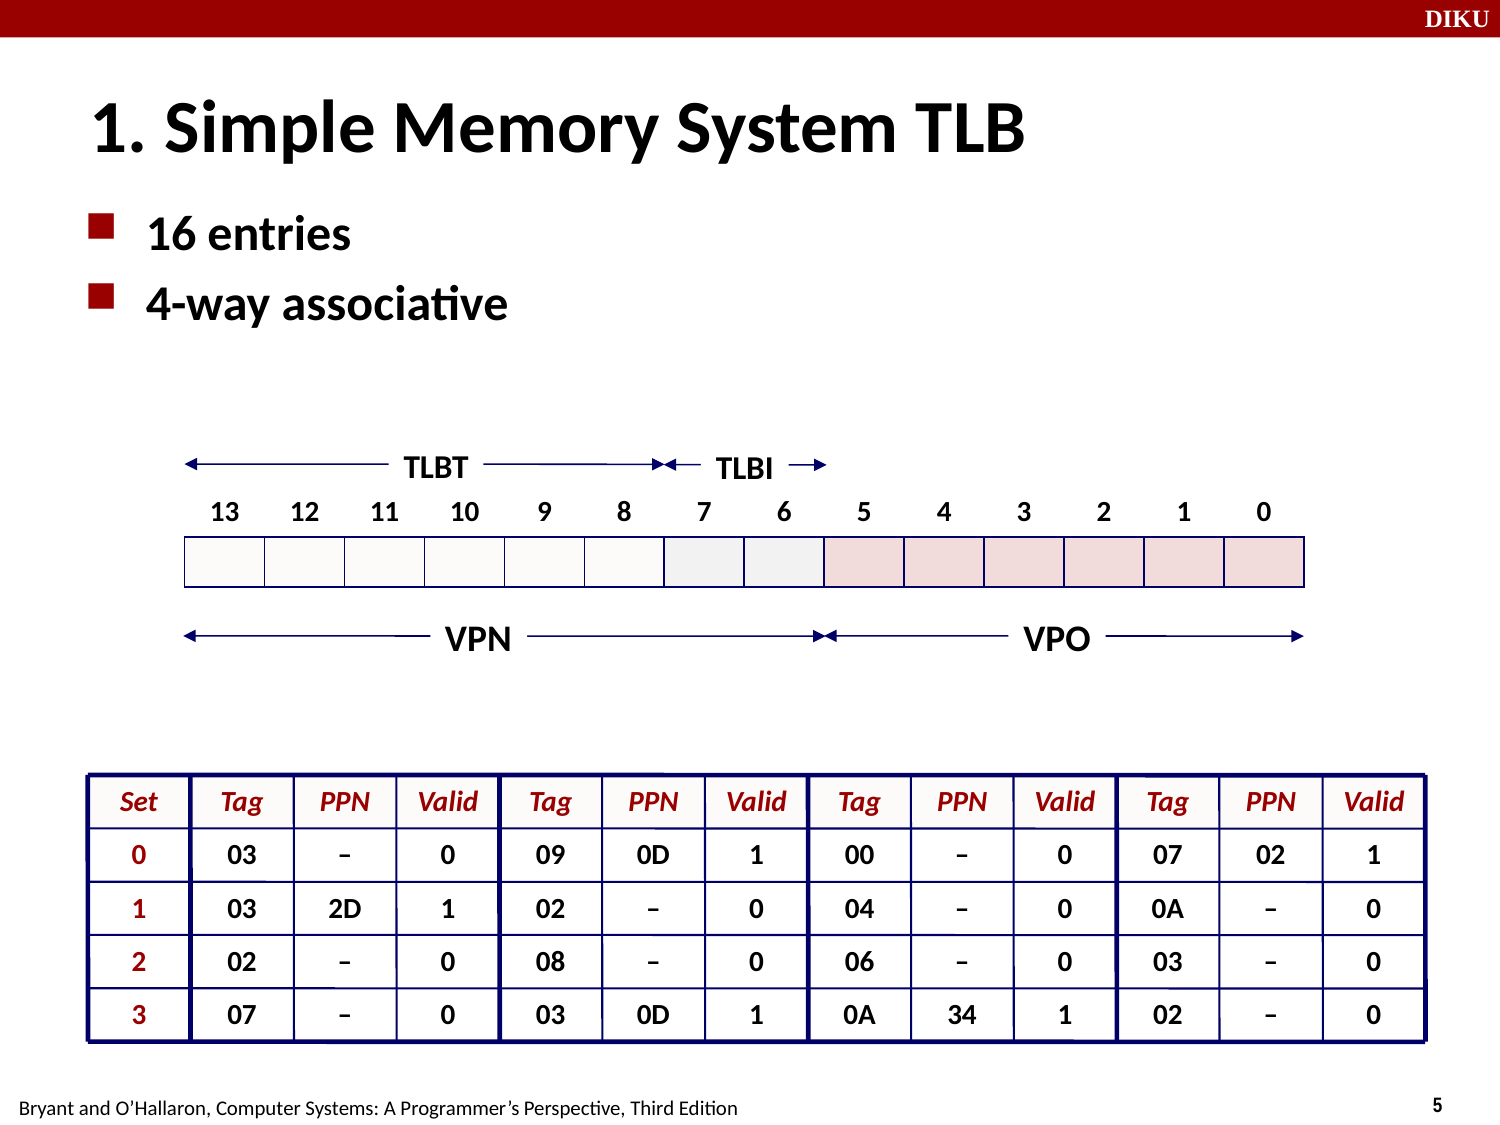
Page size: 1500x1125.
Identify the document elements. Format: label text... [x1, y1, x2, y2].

text_box 0 [398, 830, 497, 880]
text_box 03 [193, 830, 292, 880]
text_box Valid [398, 778, 497, 827]
text_box TLBI [700, 444, 789, 499]
text_box 8 [584, 487, 664, 538]
text_box 2D [295, 883, 395, 933]
text_box 2 [1064, 487, 1144, 538]
text_box 5 [824, 487, 904, 538]
text_box VPO [1008, 612, 1106, 672]
text_box 0A [1120, 883, 1218, 934]
text_box 03 [1120, 937, 1218, 987]
text_box 0A [811, 990, 910, 1039]
text_box 0 [91, 830, 188, 880]
text_box 3 [984, 487, 1064, 538]
text_box – [1221, 937, 1321, 987]
text_box – [913, 937, 1012, 987]
text_box PPN [1221, 778, 1321, 827]
text_box 9 [504, 487, 584, 538]
text_box PPN [912, 778, 1012, 827]
text_box 0 [1015, 937, 1114, 987]
text_box 12 [264, 487, 344, 538]
text_box 1 [1324, 830, 1422, 880]
text_box 0 [1015, 830, 1114, 880]
text_box 02 [502, 883, 601, 933]
text_box 06 [811, 937, 910, 987]
text_box 04 [811, 883, 910, 933]
text_box – [295, 936, 395, 987]
text_box – [1221, 990, 1321, 1039]
text_box Valid [1324, 778, 1422, 827]
text_box 0 [1015, 883, 1114, 934]
text_box 0 [707, 937, 805, 987]
text_box PPN [604, 778, 703, 827]
text_box 07 [1120, 830, 1218, 880]
text_box 00 [811, 830, 909, 880]
text_box 0 [398, 936, 497, 987]
text_box Tag [193, 778, 292, 827]
text_box 03 [193, 883, 292, 933]
text_box – [913, 830, 1012, 880]
text_box 0D [604, 830, 704, 880]
text_box 02 [1221, 830, 1321, 880]
text_box – [1221, 883, 1321, 934]
text_box 6 [744, 487, 824, 538]
text_box 0 [707, 883, 805, 933]
text_box 0 [1324, 990, 1423, 1039]
text_box 09 [502, 830, 601, 880]
text_box 0 [1324, 937, 1423, 987]
text_box – [295, 830, 395, 880]
text_box – [604, 936, 704, 987]
text_box 07 [193, 990, 292, 1039]
text_box 2 [91, 936, 188, 987]
text_box 0 [1223, 487, 1304, 538]
text_box 03 [503, 990, 601, 1039]
text_box 10 [424, 487, 504, 538]
text_box Tag [502, 778, 601, 827]
text_box 1 [91, 883, 188, 933]
text_box 1 [707, 830, 805, 880]
text_box Set [91, 778, 188, 827]
text_box 4 [904, 487, 984, 538]
text_box Valid [1015, 778, 1114, 827]
text_box TLBT [388, 443, 484, 499]
text_box 1 [707, 990, 805, 1039]
text_box 1. Simple Memory System TLB [75, 75, 1174, 169]
text_box 02 [1120, 990, 1218, 1039]
text_box – [295, 990, 395, 1039]
text_box 7 [664, 487, 744, 538]
text_box Tag [1119, 778, 1218, 827]
text_box 11 [344, 487, 424, 538]
text_box 1 [398, 883, 497, 933]
text_box – [604, 883, 704, 933]
text_box Tag [811, 778, 909, 827]
text_box 08 [502, 936, 601, 987]
text_box 0 [398, 990, 497, 1039]
text_box 16 entries 4-way associative [74, 193, 1438, 1050]
text_box 34 [913, 990, 1012, 1039]
text_box – [913, 883, 1012, 934]
text_box [184, 538, 1304, 588]
text_box 3 [91, 990, 188, 1039]
text_box Valid [706, 778, 805, 827]
text_box PPN [295, 778, 395, 827]
text_box 0 [1324, 884, 1423, 934]
text_box VPN [430, 612, 528, 672]
text_box 13 [184, 487, 264, 538]
text_box 1 [1015, 990, 1114, 1039]
text_box 02 [193, 936, 292, 987]
text_box 1 [1144, 487, 1223, 538]
text_box 0D [604, 990, 704, 1039]
